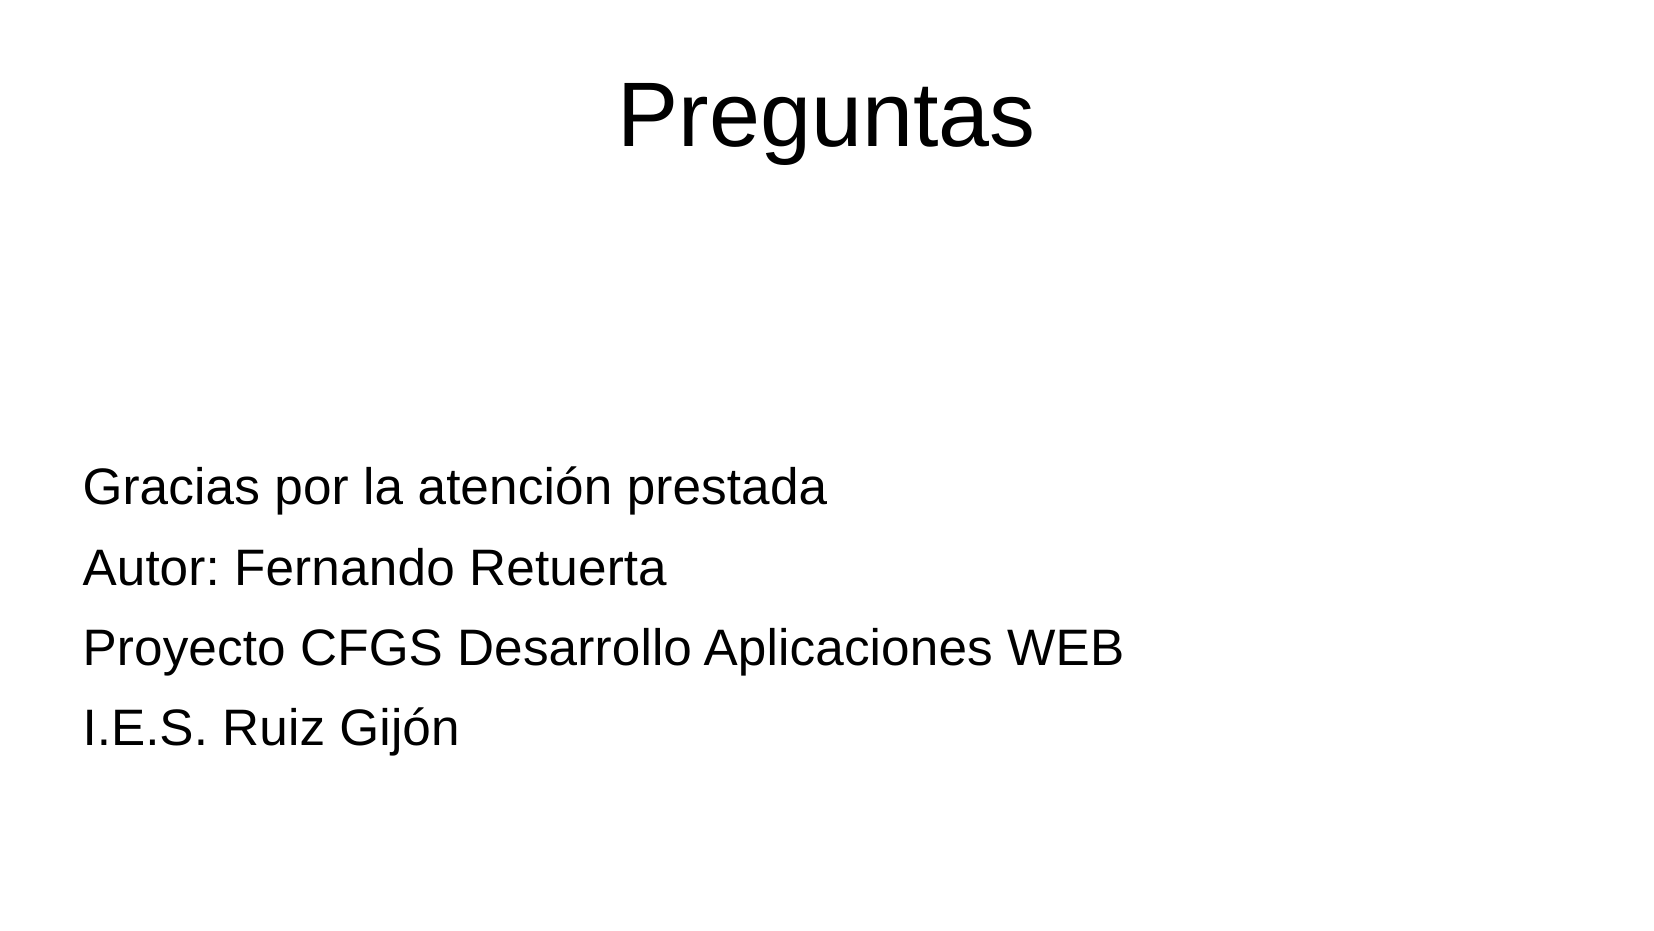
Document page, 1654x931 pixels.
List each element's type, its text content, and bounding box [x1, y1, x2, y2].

title Preguntas [82, 37, 1571, 193]
list Gracias por la atención prestada Autor: Fernando Retuerta Proyecto CFGS Desarrollo Aplicaciones WEB I.E.S. Ruiz Gijón [82, 217, 1571, 758]
